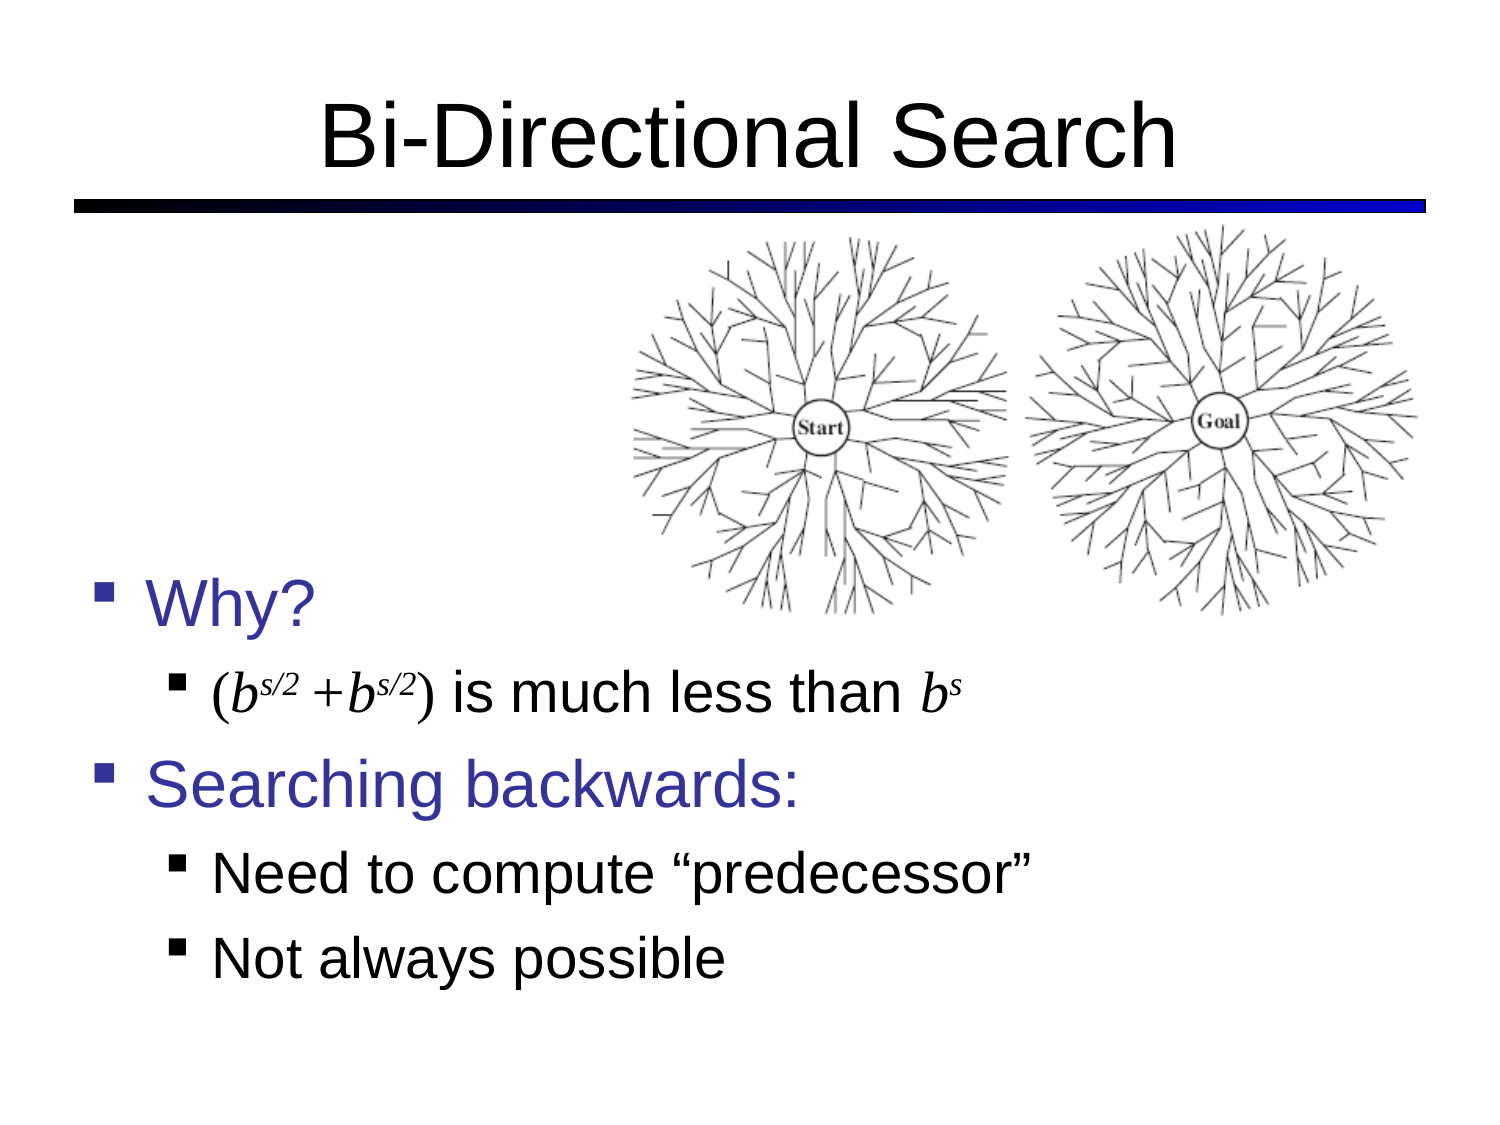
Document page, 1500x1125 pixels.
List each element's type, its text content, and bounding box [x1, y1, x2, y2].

text_box Why? (bs/2 +bs/2) is much less than bs Searching backwards: Need to compute “predecessor” Not always possible [75, 262, 1426, 1005]
picture [615, 217, 1426, 621]
text_box Bi-Directional Search [75, 37, 1426, 225]
